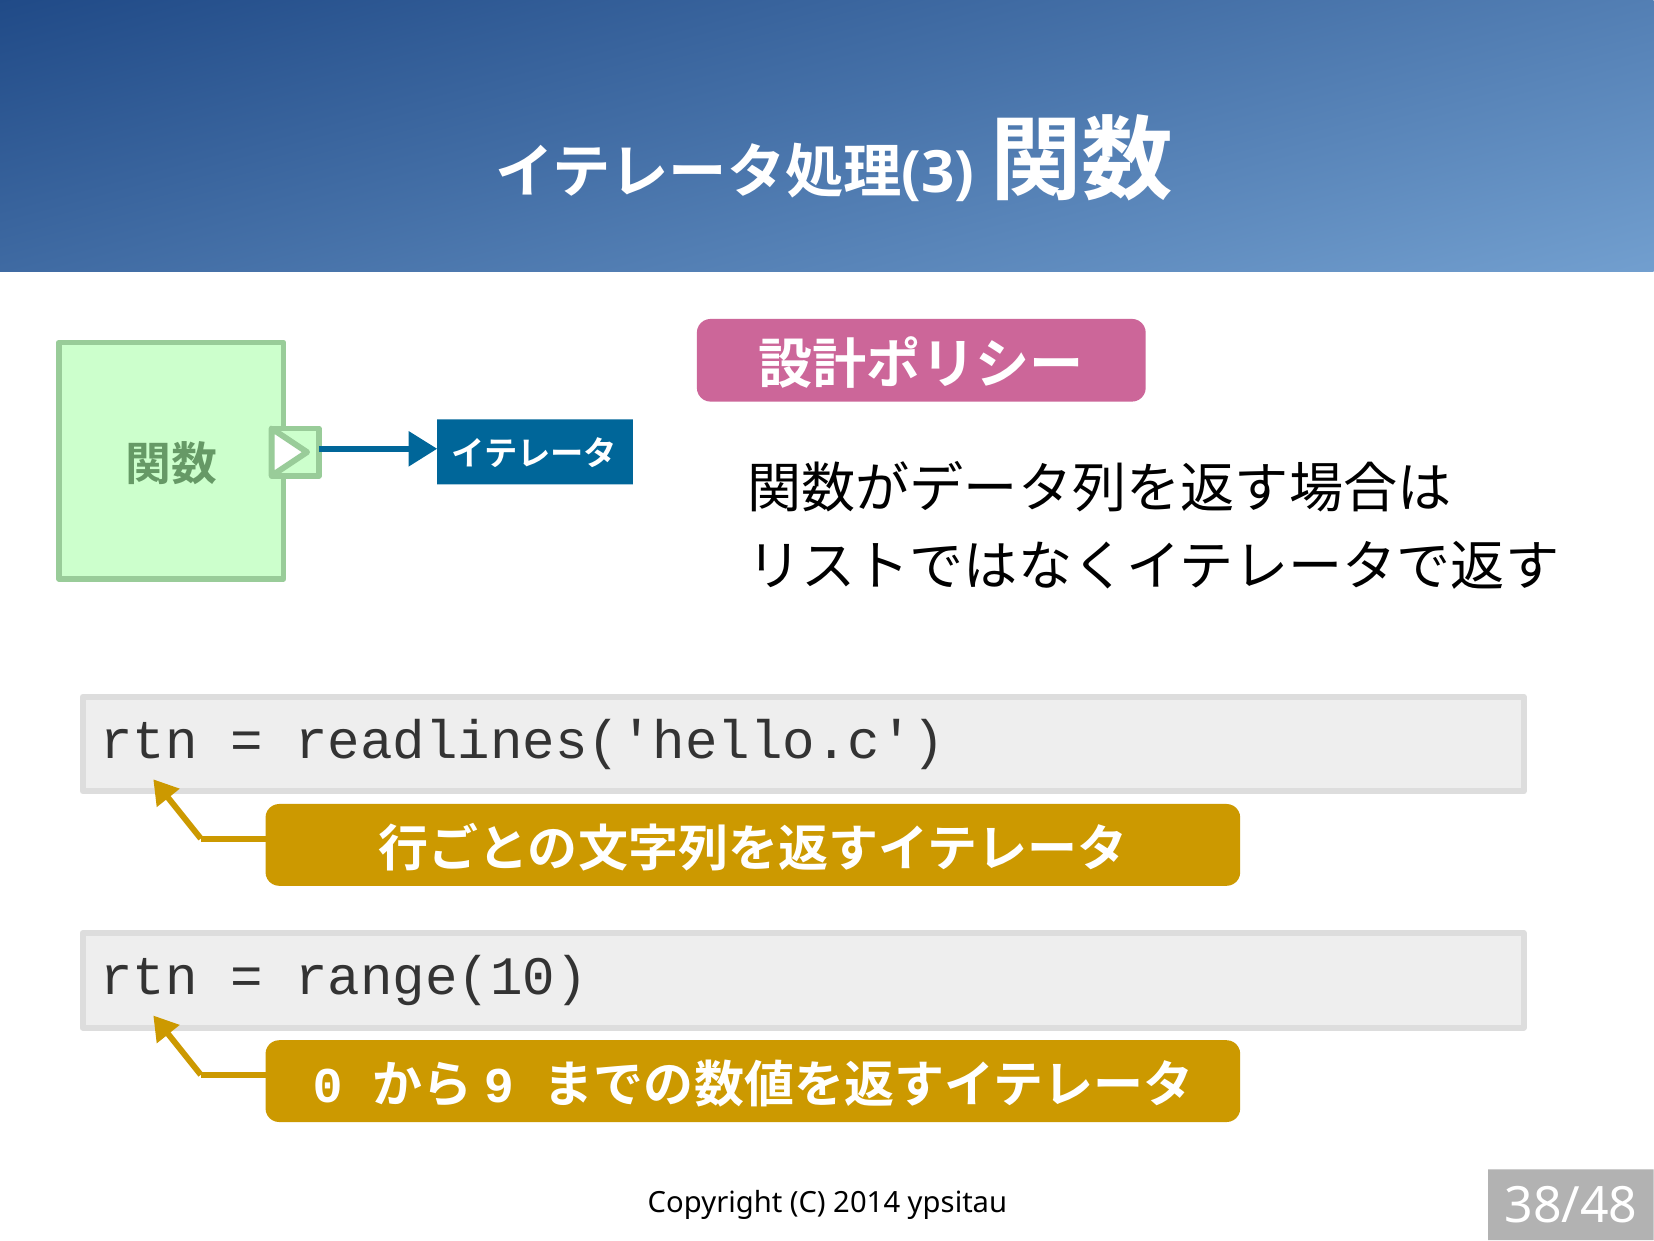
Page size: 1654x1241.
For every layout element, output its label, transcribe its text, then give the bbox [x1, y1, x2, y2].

text_box [271, 428, 319, 476]
text_box 関数 [59, 342, 284, 579]
text_box 行ごとの文字列を返すイテレータ [265, 803, 1241, 886]
text_box イテレータ [437, 419, 633, 485]
text_box 設計ポリシー [696, 318, 1146, 402]
text_box rtn = range(10) [82, 933, 1524, 1028]
text_box 0 から 9 までの数値を返すイテレータ [265, 1040, 1241, 1123]
text_box rtn = readlines('hello.c') [82, 696, 1524, 792]
title イテレータ処理(3) 関数 [66, 49, 1603, 257]
text_box 関数がデータ列を返す場合は リストではなくイテレータで返す [732, 436, 1592, 615]
